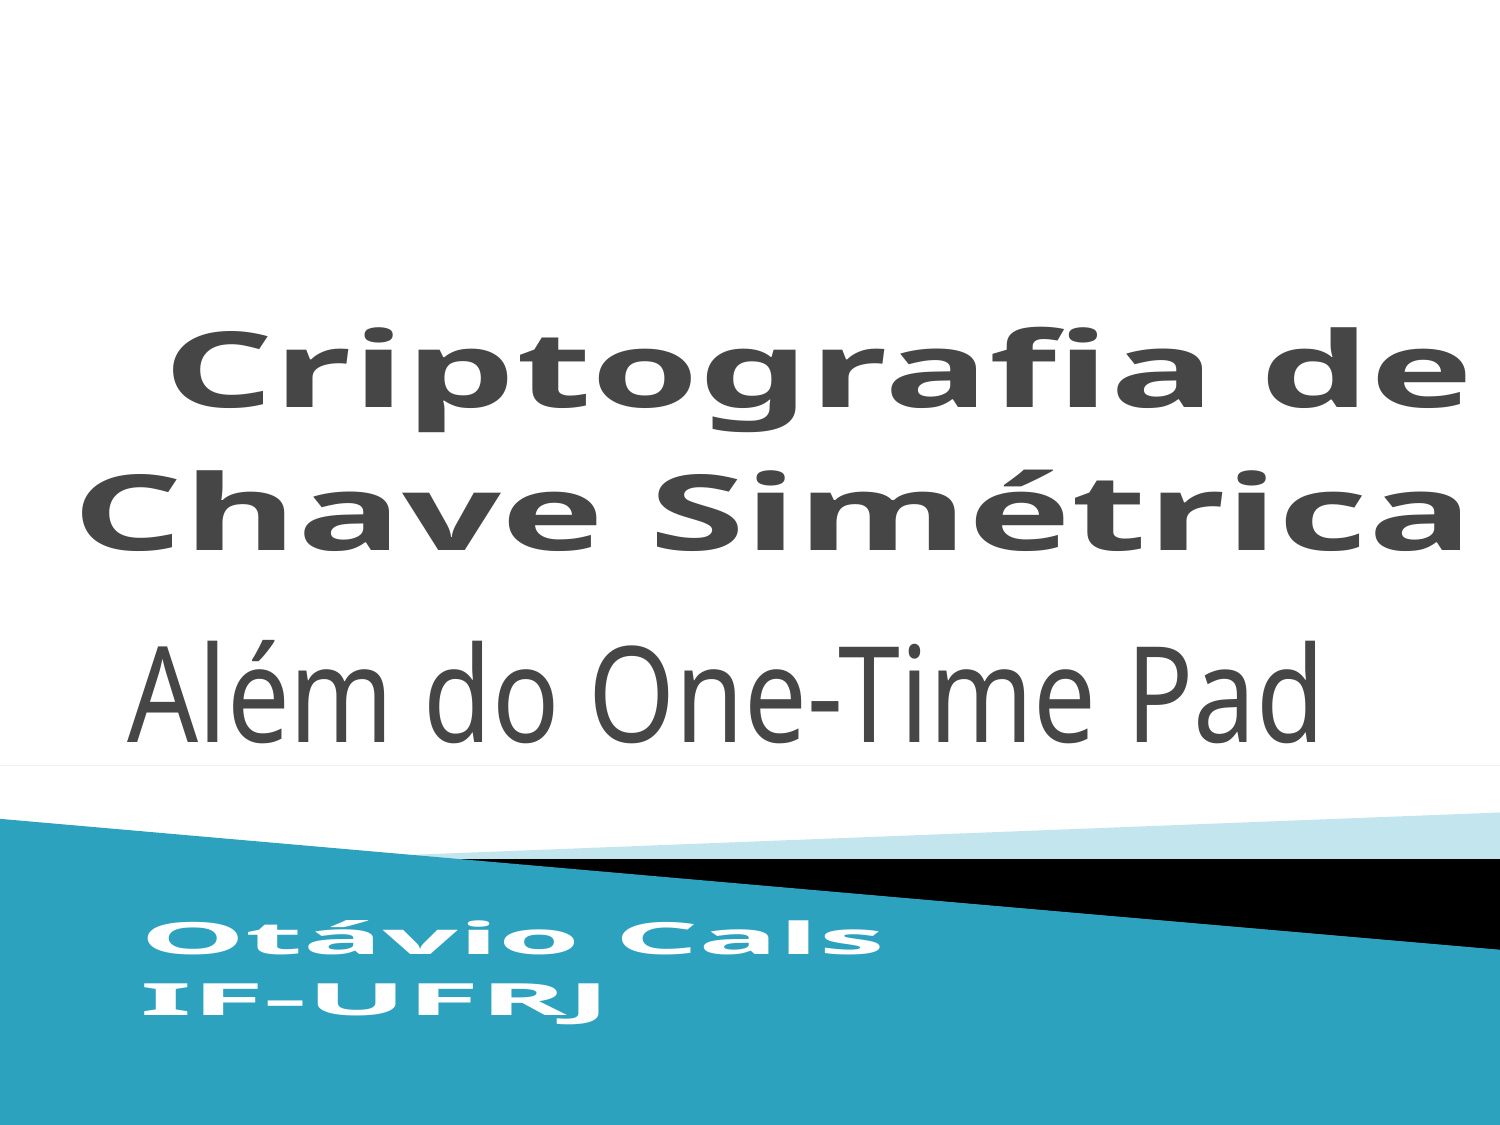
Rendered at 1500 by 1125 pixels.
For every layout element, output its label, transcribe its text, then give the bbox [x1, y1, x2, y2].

list Além do One-Time Pad [112, 592, 1388, 790]
title Criptografia de Chave Simétrica [12, 287, 1488, 588]
text_box [0, 821, 1500, 1125]
text_box Otávio Cals IF-UFRJ [125, 900, 901, 1037]
text_box [414, 812, 1500, 949]
